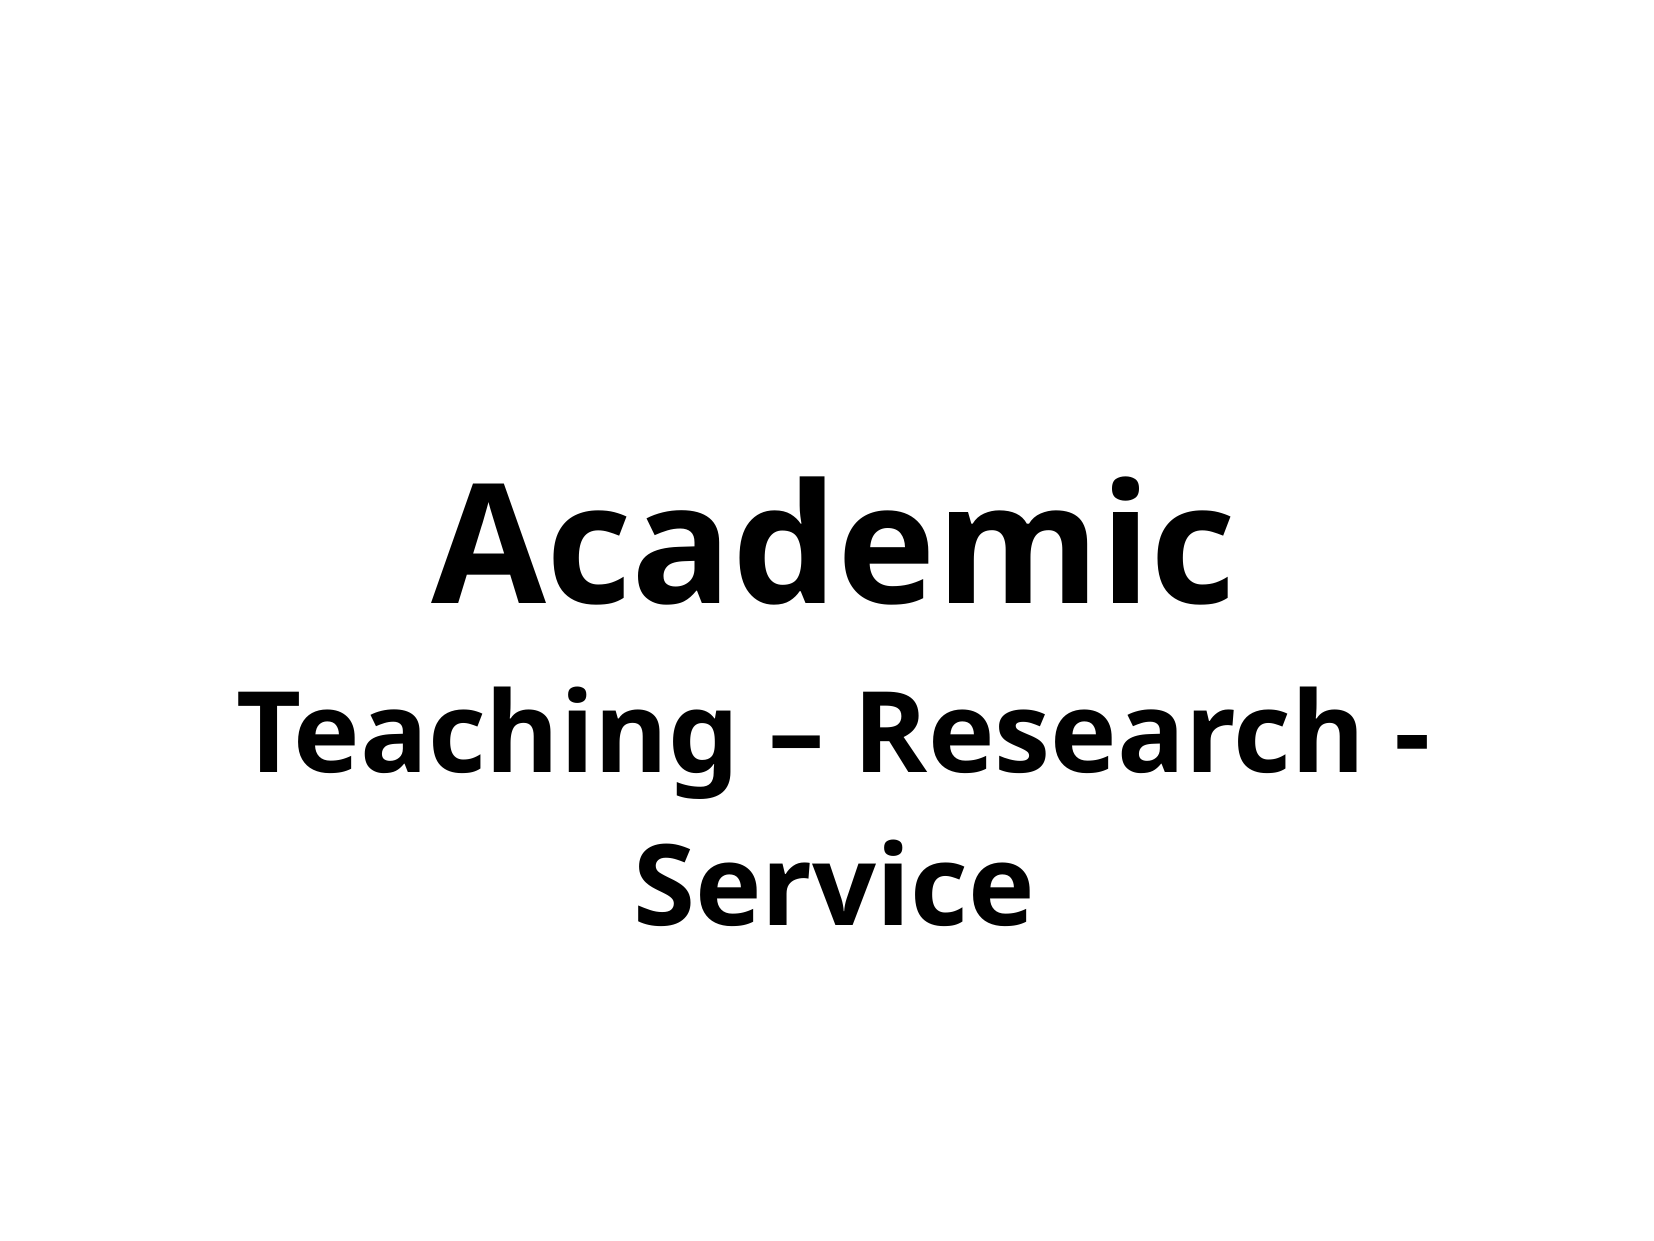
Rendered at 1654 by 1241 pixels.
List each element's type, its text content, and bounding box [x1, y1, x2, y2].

title Academic Teaching – Research - Service [90, 462, 1579, 921]
